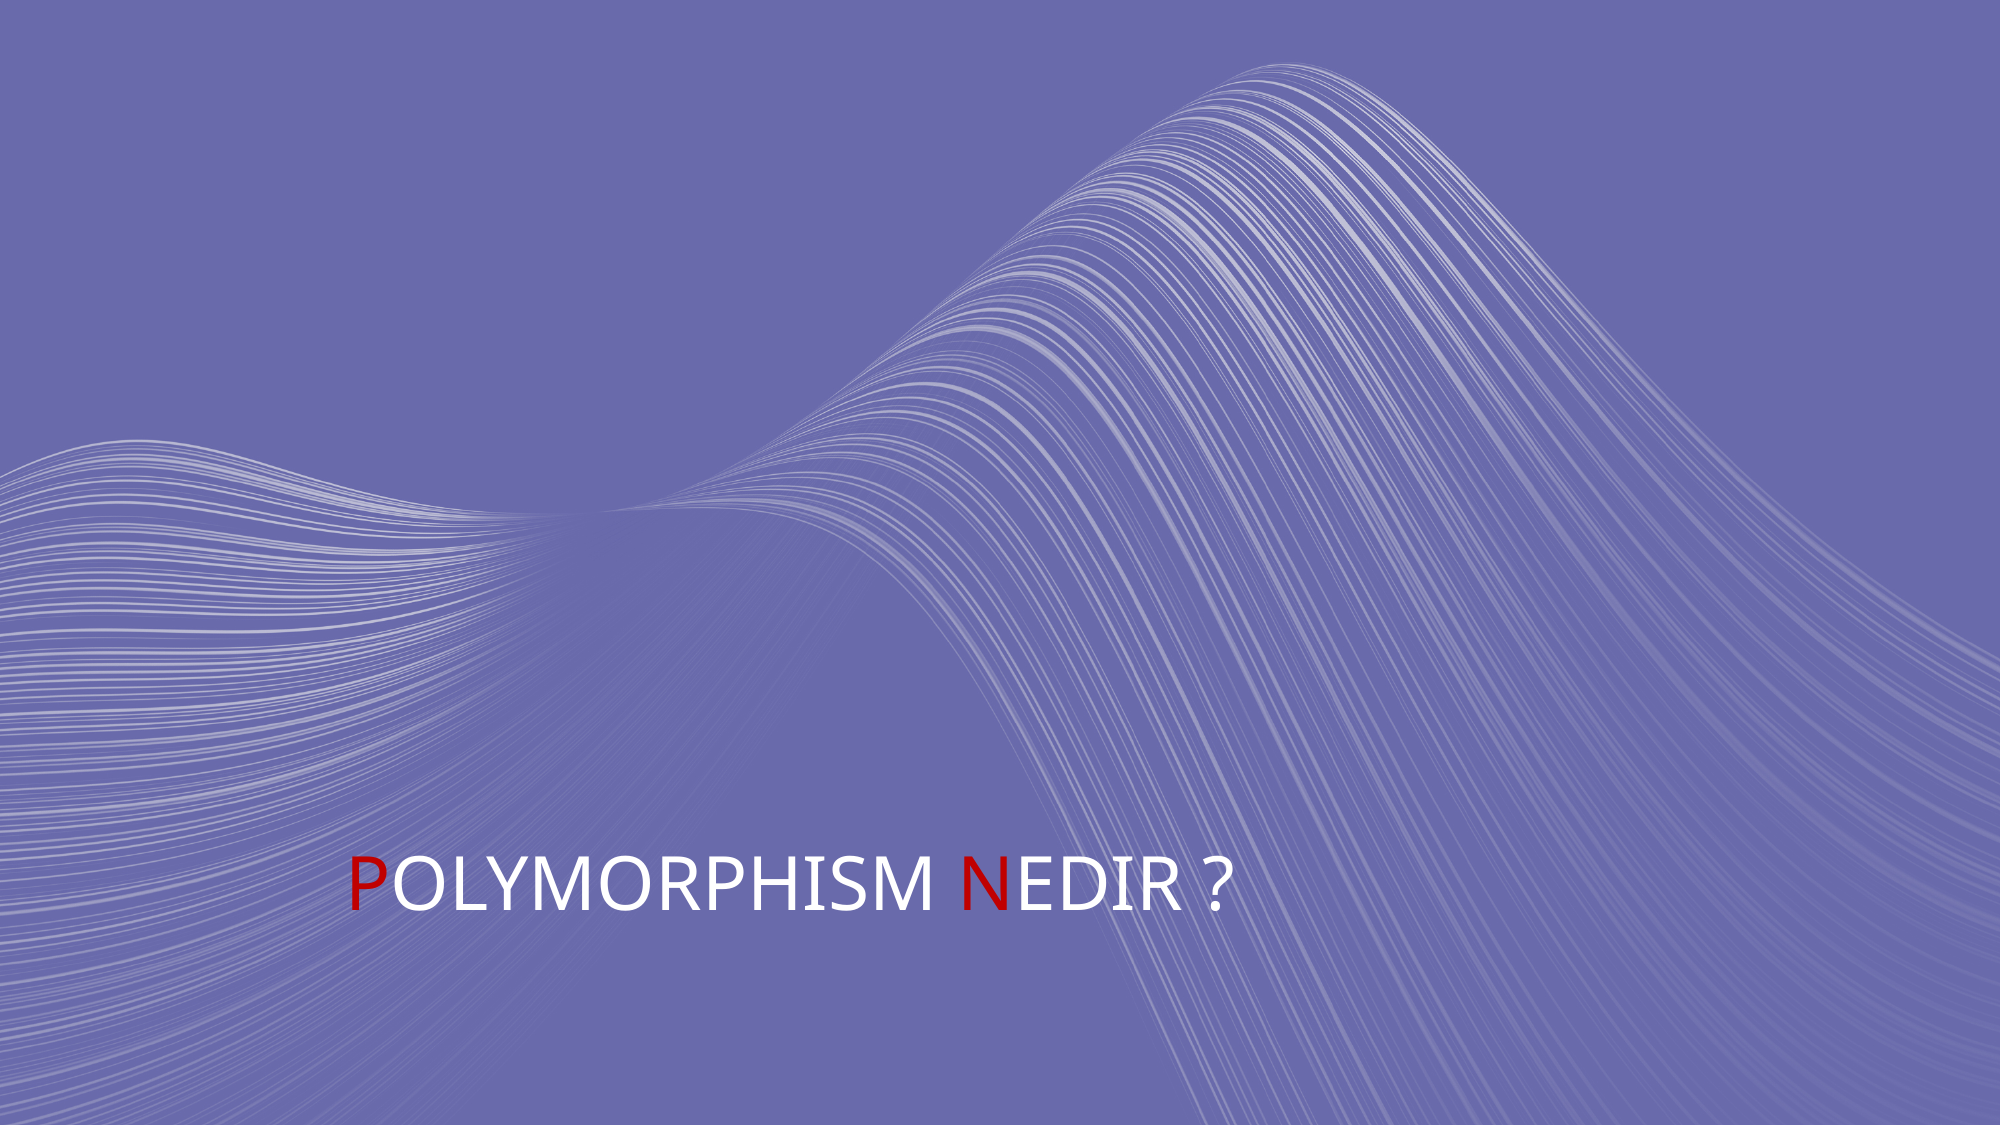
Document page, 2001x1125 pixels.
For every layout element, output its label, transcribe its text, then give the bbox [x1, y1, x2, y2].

title POlymorphism Nedir ? [330, 726, 1701, 1063]
picture [0, 0, 2000, 1125]
